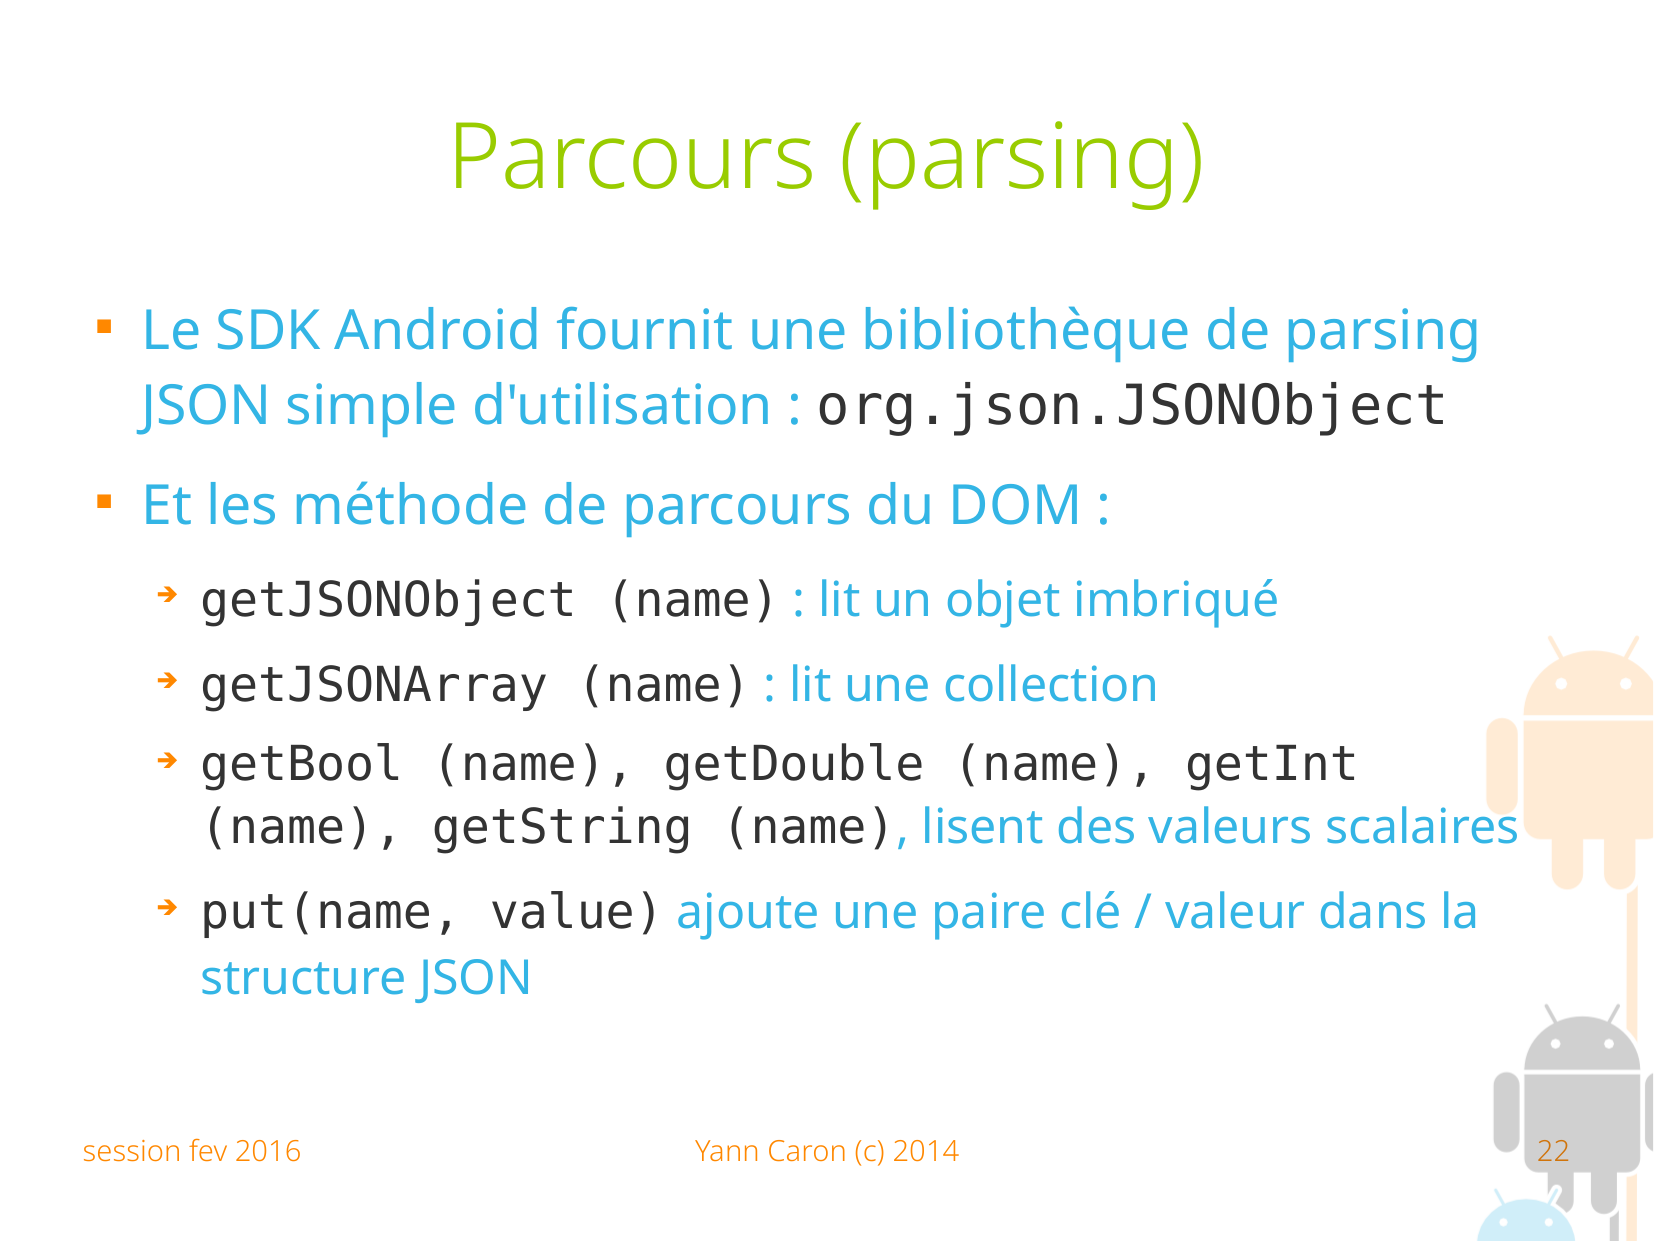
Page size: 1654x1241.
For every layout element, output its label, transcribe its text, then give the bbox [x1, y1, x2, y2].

list Le SDK Android fournit une bibliothèque de parsing JSON simple d'utilisation : org.json.JSONObject Et les méthode de parcours du DOM : getJSONObject (name) : lit un objet imbriqué getJSONArray (name) : lit une collection getBool (name), getDouble (name), getInt (name), getString (name), lisent des valeurs scalaires put(name, value) ajoute une paire clé / valeur dans la structure JSON [82, 290, 1571, 1010]
picture [240, 423, 1654, 1241]
title Parcours (parsing) [82, 49, 1571, 257]
